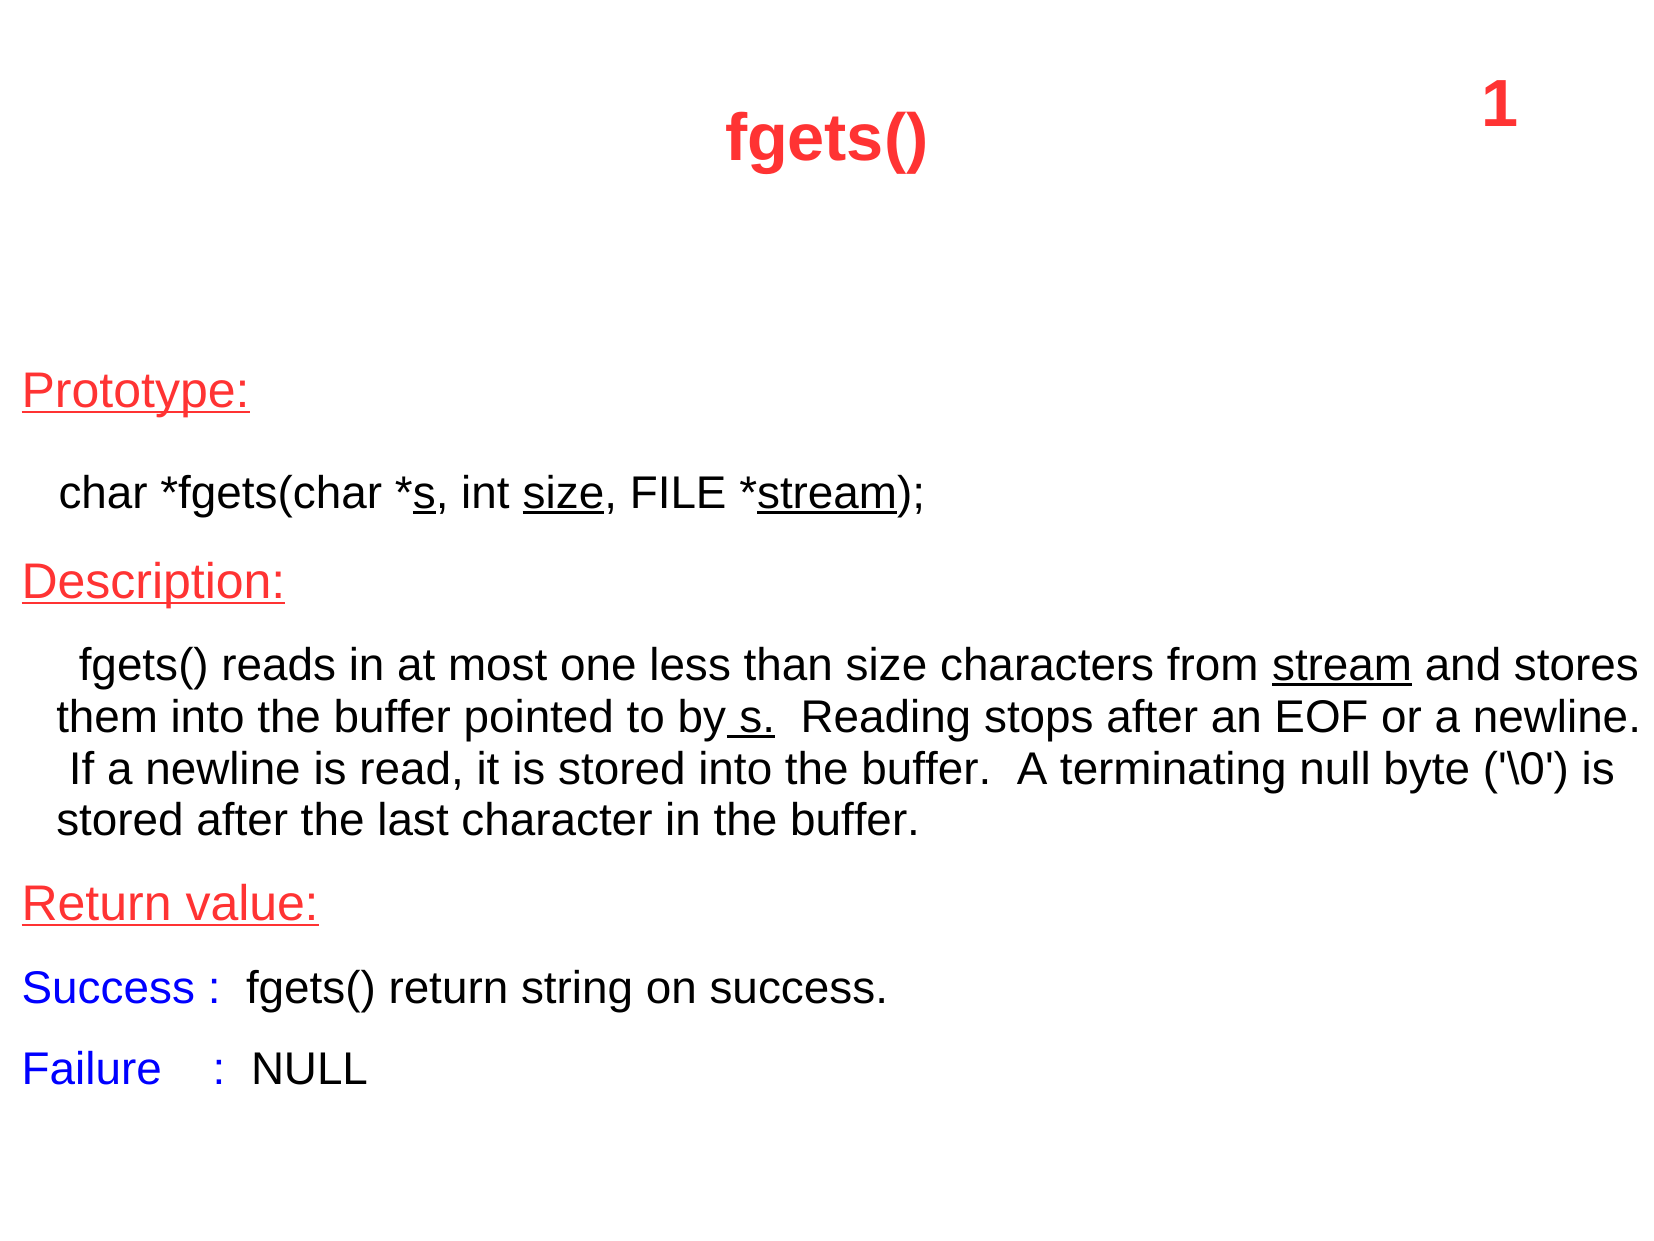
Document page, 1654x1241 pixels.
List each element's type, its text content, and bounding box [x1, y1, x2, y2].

text_box 1 [1466, 59, 1571, 154]
title fgets() [0, 0, 1654, 270]
list Prototype: char *fgets(char *s, int size, FILE *stream); Description: fgets() reads in at most one less than size characters from stream and stores them into the buffer pointed to by s. Reading stops after an EOF or a newline. If a newline is read, it is stored into the buffer. A terminating null byte ('\0') is stored after the last character in the buffer. Return value: Success : fgets() return string on success. Failure : NULL [0, 270, 1654, 1241]
